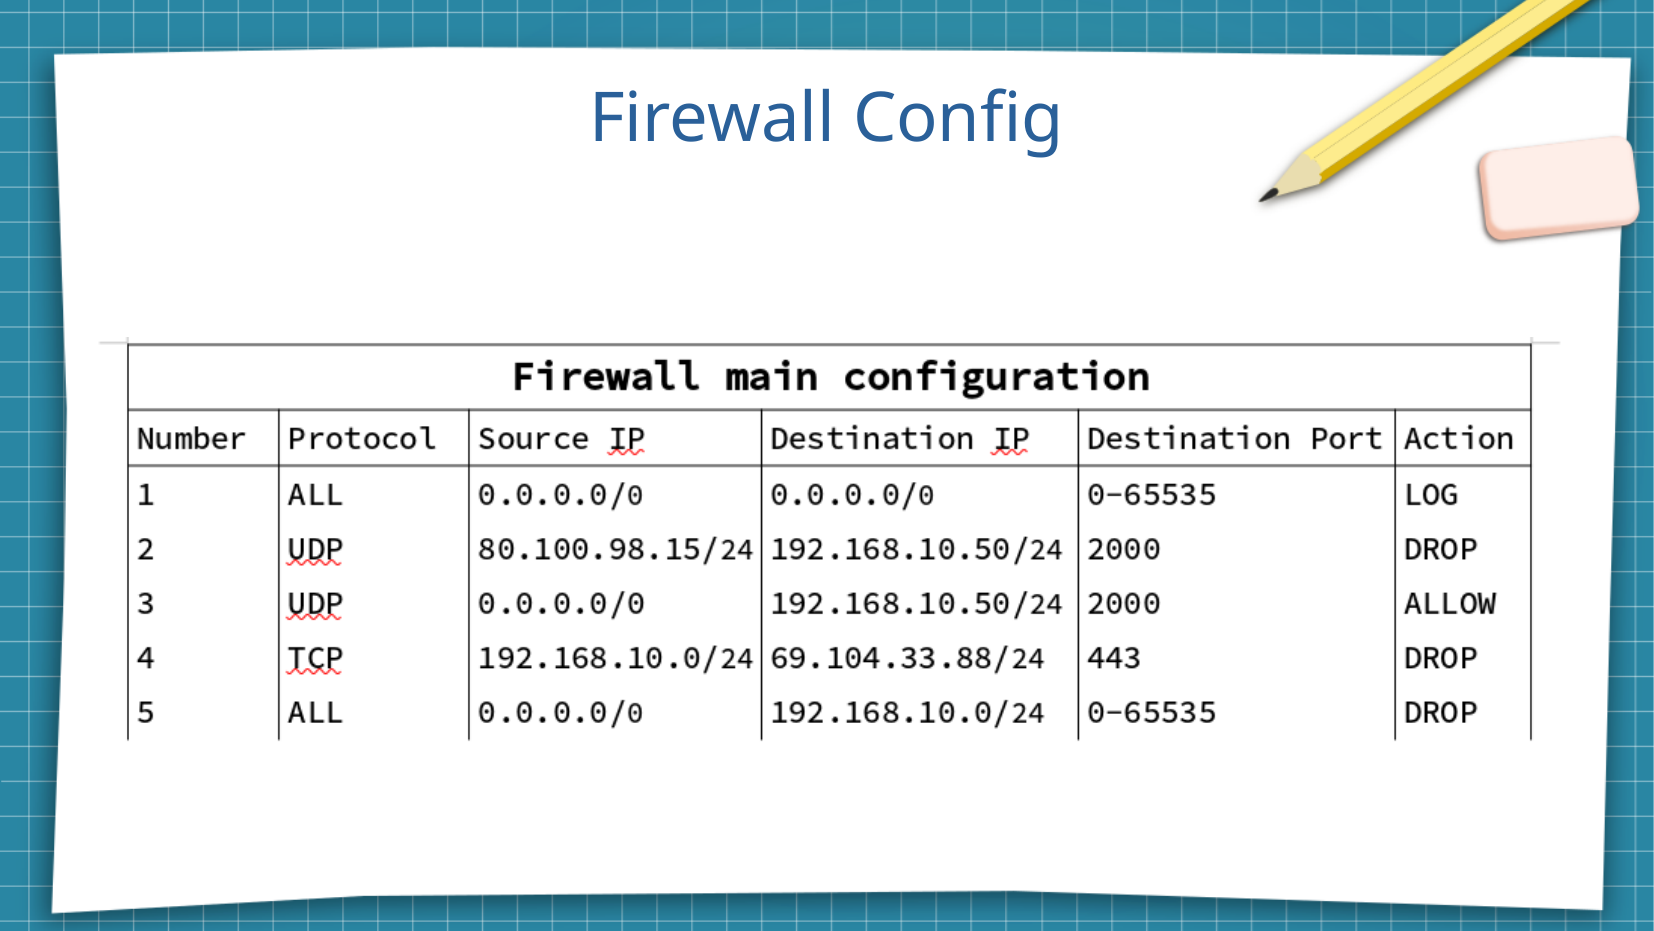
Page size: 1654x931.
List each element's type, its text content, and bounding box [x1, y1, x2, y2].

title Firewall Config [82, 37, 1571, 193]
picture [0, 0, 1654, 931]
